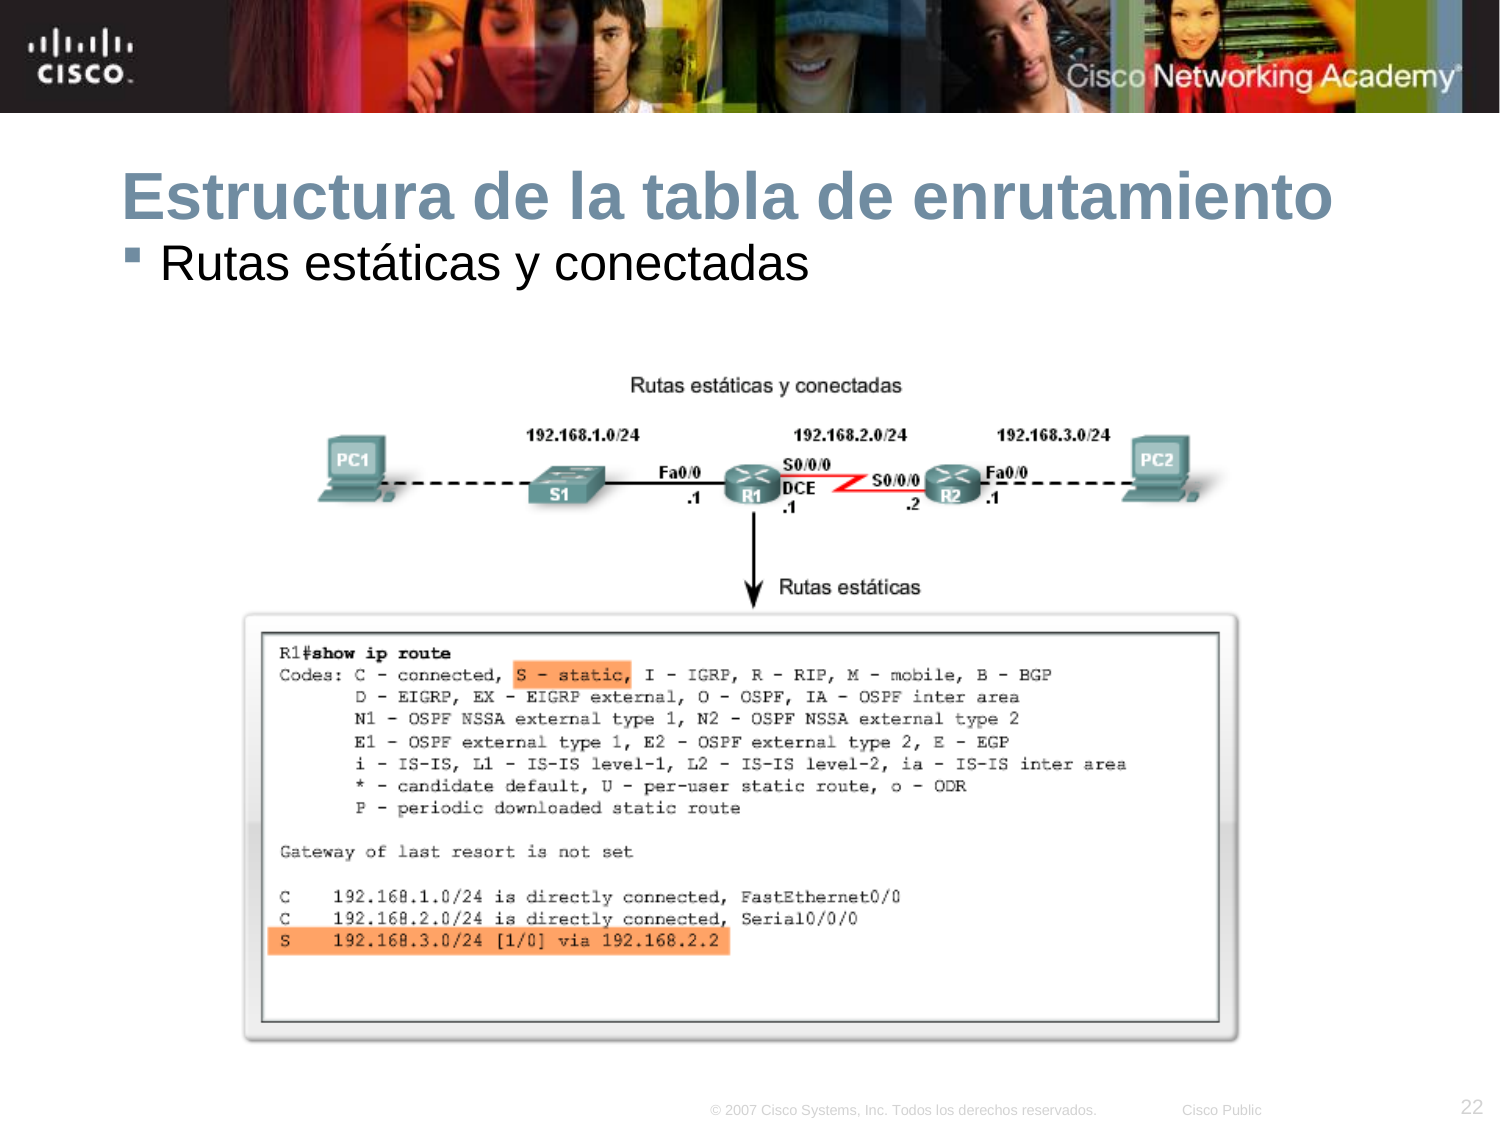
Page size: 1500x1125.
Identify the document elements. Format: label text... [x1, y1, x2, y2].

picture [241, 360, 1242, 1048]
list Rutas estáticas y conectadas [107, 228, 1411, 1062]
picture [0, 0, 1500, 113]
title Estructura de la tabla de enrutamiento [107, 102, 1444, 241]
